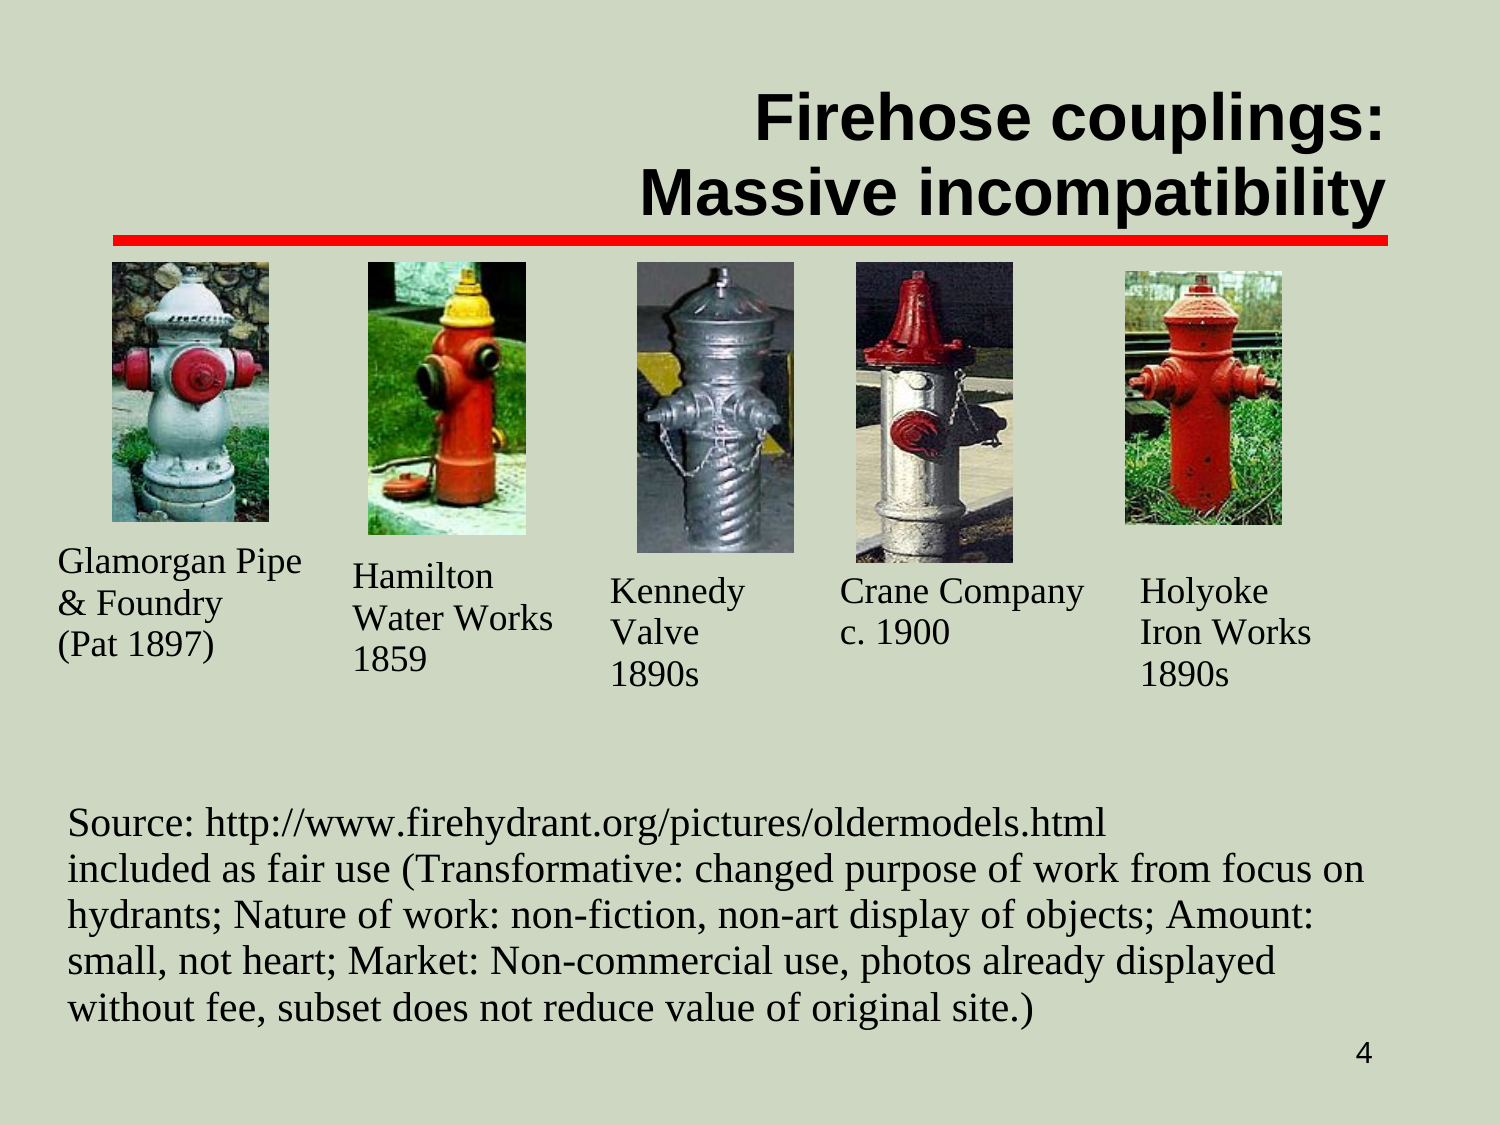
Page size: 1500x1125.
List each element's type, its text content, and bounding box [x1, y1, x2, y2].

picture [856, 262, 1013, 562]
picture [112, 262, 269, 522]
text_box Kennedy Valve 1890s [595, 562, 863, 702]
picture [368, 262, 526, 535]
title Firehose couplings: Massive incompatibility [337, 79, 1388, 230]
text_box Glamorgan Pipe & Foundry (Pat 1897) [42, 532, 343, 672]
text_box Source: http://www.firehydrant.org/pictures/oldermodels.html included as fair use (Transformative: changed purpose of work from focus on hydrants; Nature of work: non-fiction, non-art display of objects; Amount: small, not heart; Market: Non-commercial use, photos already displayed without fee, subset does not reduce value of original site.) [52, 791, 1388, 1038]
picture [637, 262, 794, 554]
text_box Crane Company c. 1900 [825, 562, 1125, 690]
text_box Holyoke Iron Works 1890s [1125, 562, 1351, 702]
picture [1125, 271, 1282, 526]
text_box Hamilton Water Works 1859 [337, 547, 601, 687]
